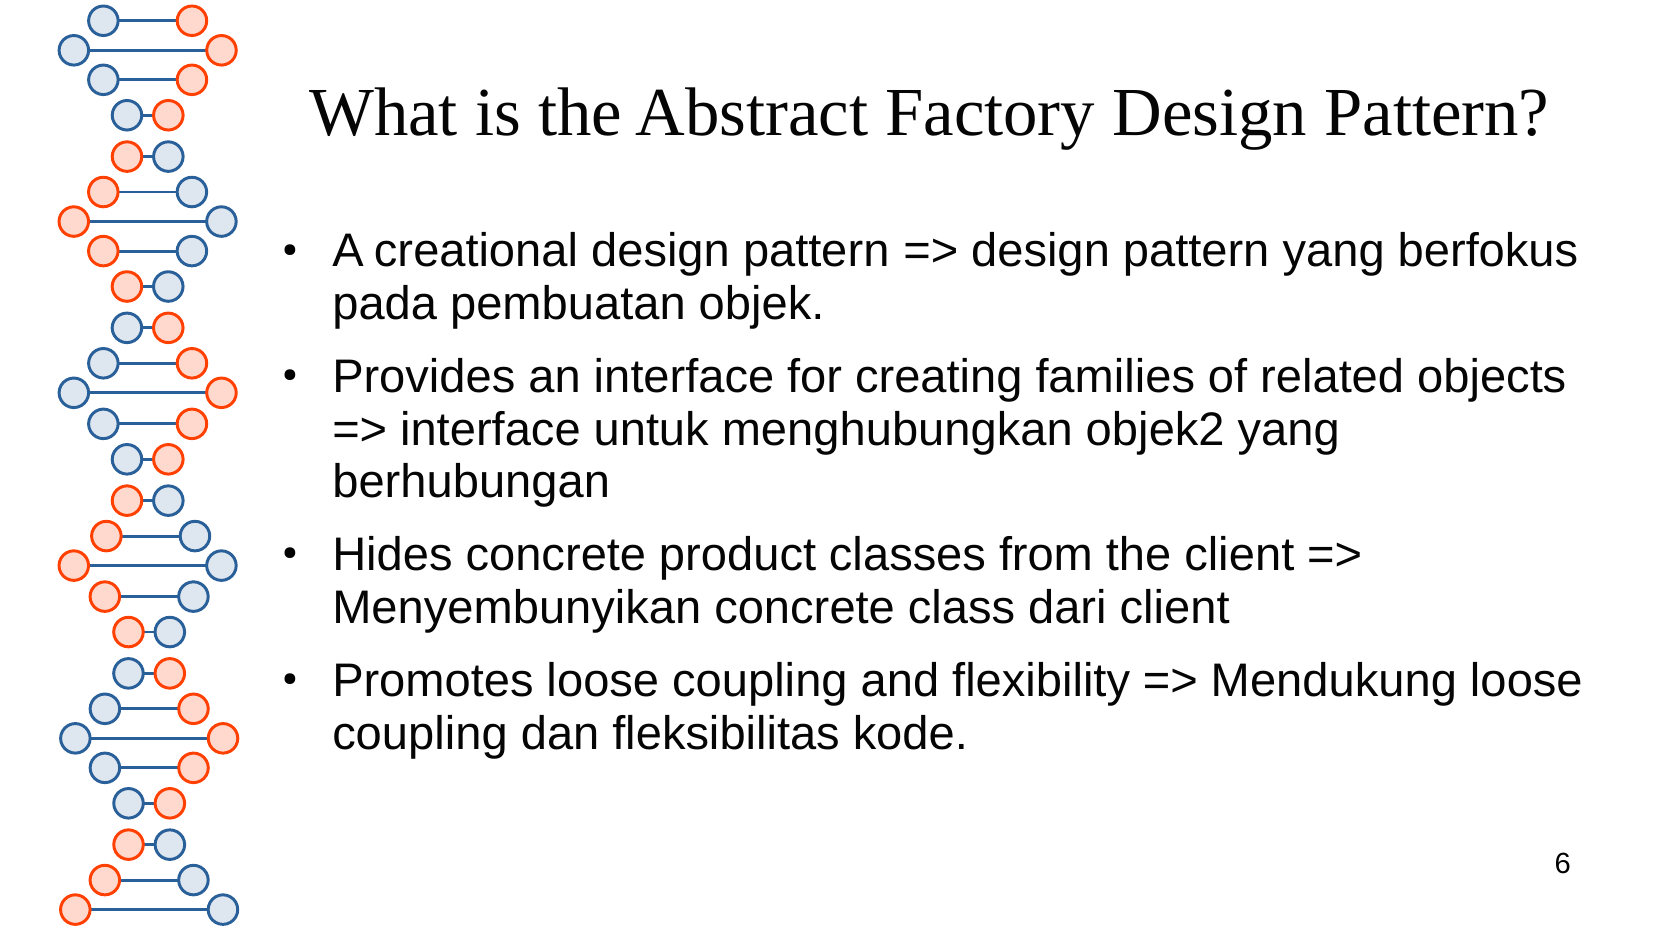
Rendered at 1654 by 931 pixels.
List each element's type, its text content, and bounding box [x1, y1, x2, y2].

list A creational design pattern => design pattern yang berfokus pada pembuatan objek. Provides an interface for creating families of related objects => interface untuk menghubungkan objek2 yang berhubungan Hides concrete product classes from the client => Menyembunyikan concrete class dari client Promotes loose coupling and flexibility => Mendukung loose coupling dan fleksibilitas kode. [265, 224, 1595, 764]
title What is the Abstract Factory Design Pattern? [265, 35, 1595, 189]
